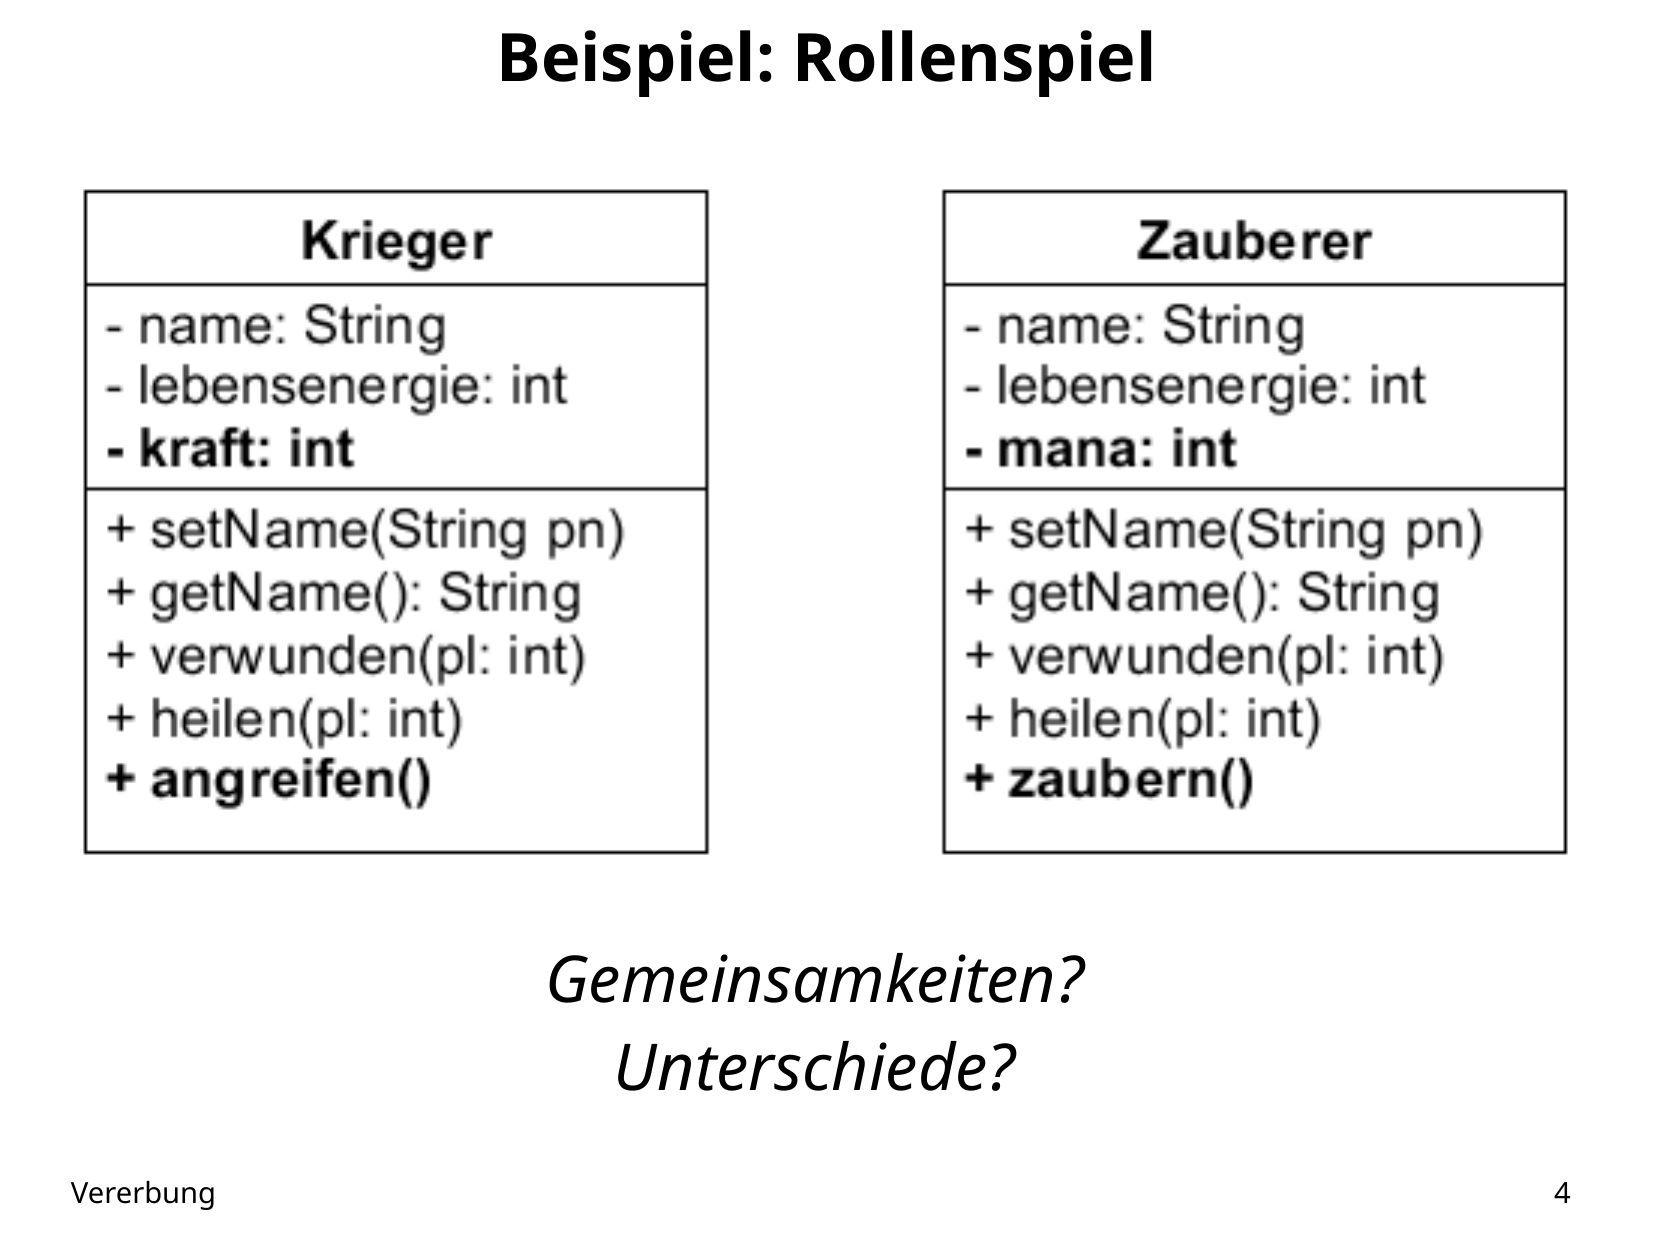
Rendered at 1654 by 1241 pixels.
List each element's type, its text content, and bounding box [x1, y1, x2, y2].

title Beispiel: Rollenspiel [0, 5, 1654, 107]
list Gemeinsamkeiten? Unterschiede? [82, 933, 1548, 1111]
picture [82, 188, 1571, 858]
